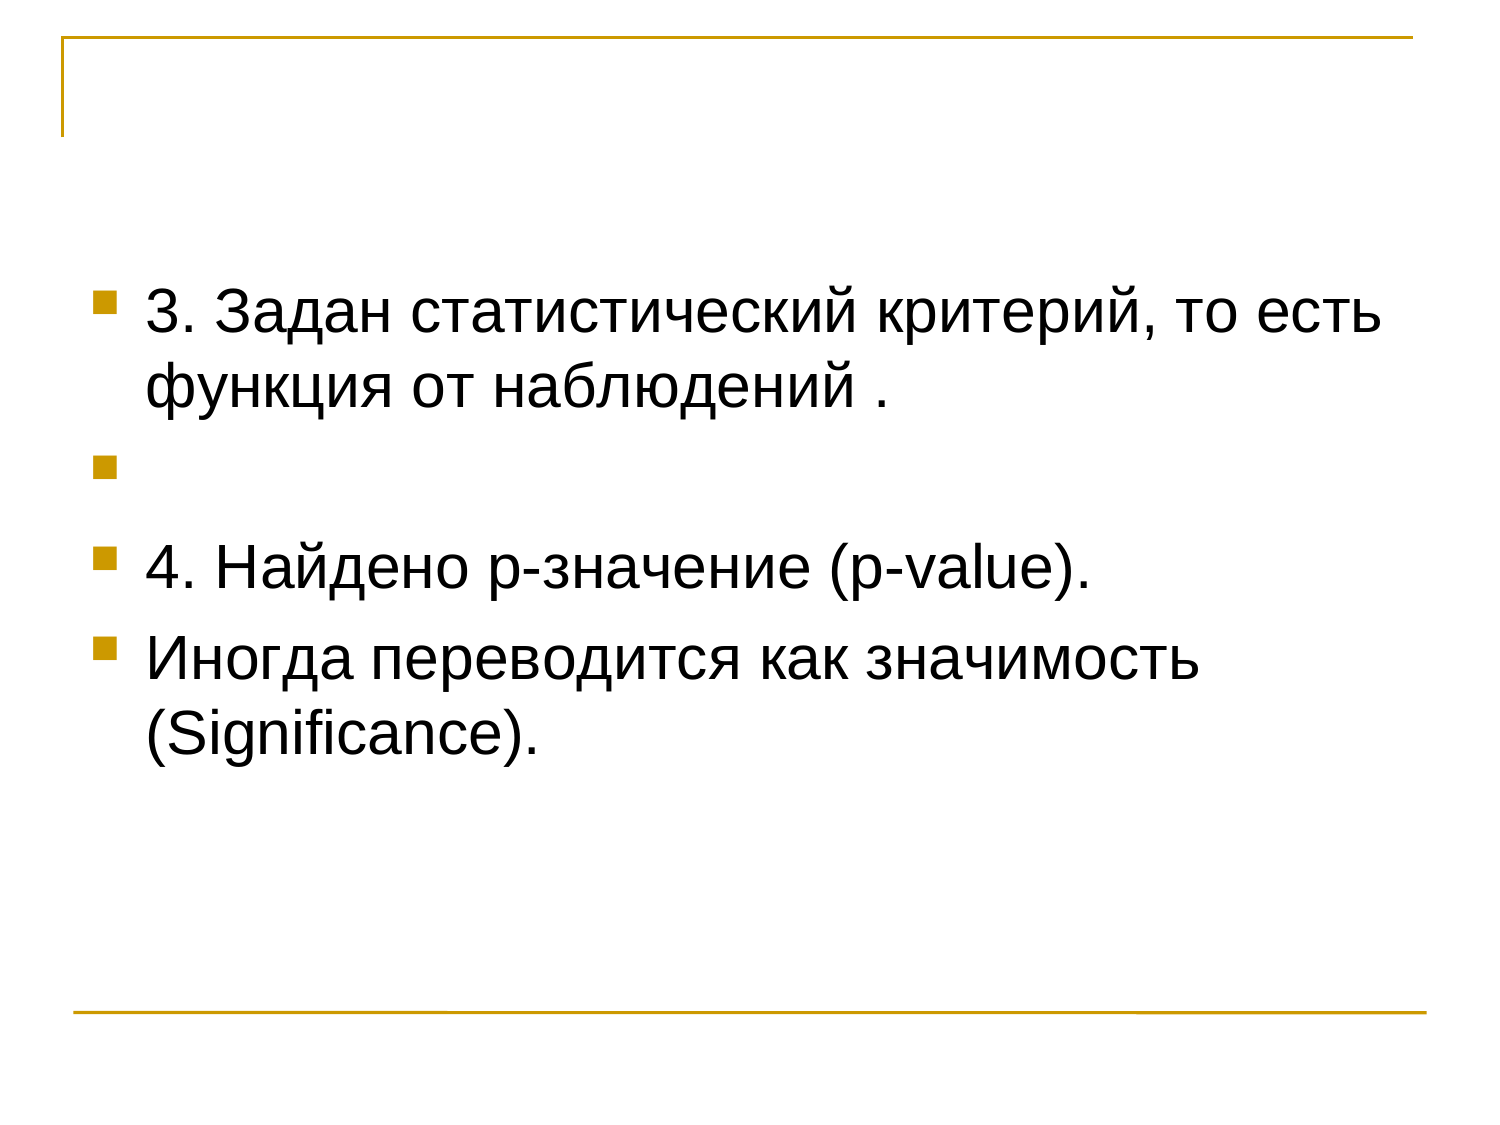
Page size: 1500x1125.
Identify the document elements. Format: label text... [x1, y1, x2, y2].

list 3. Задан статистический критерий, то есть функция от наблюдений . 4. Найдено p-значение (p-value). Иногда переводится как значимость (Significance). [75, 262, 1426, 1006]
